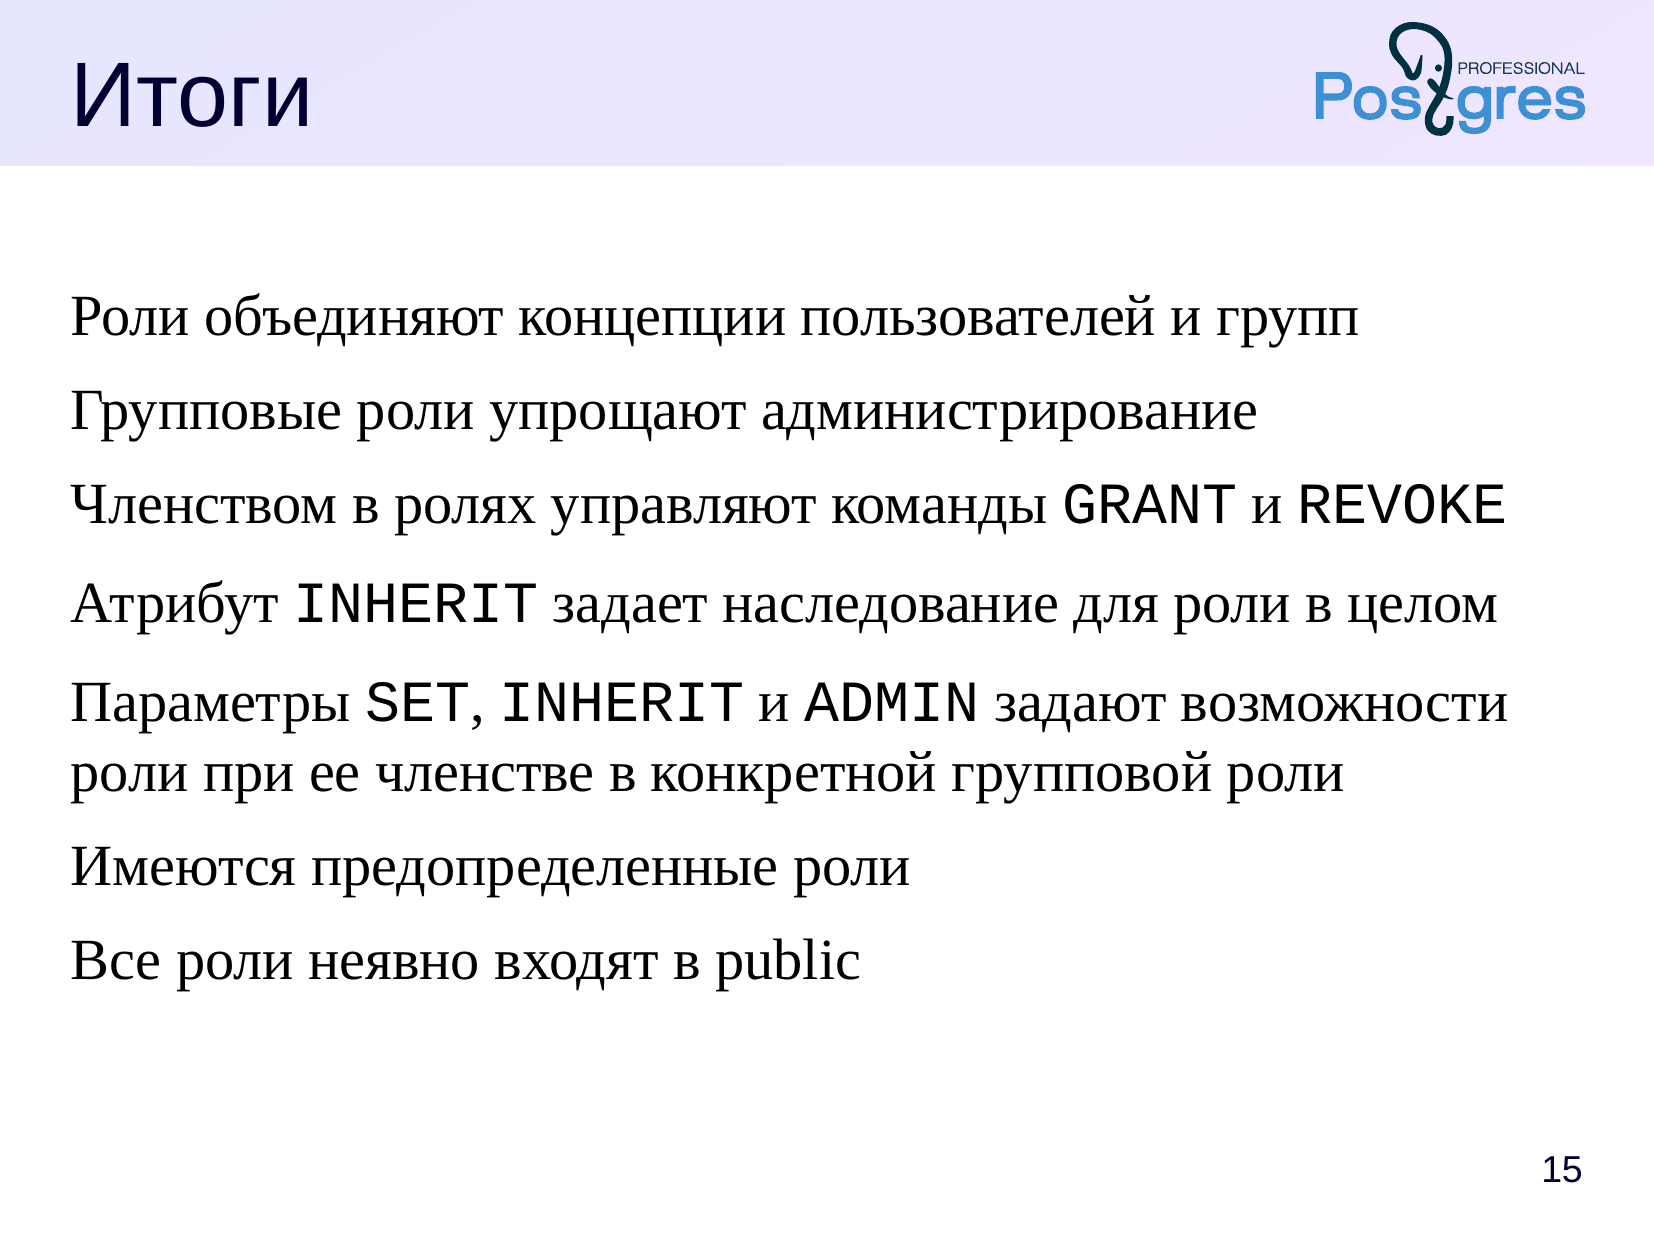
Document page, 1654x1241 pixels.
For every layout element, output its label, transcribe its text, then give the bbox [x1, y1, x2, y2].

list Роли объединяют концепции пользователей и групп Групповые роли упрощают администрирование Членством в ролях управляют команды GRANT и REVOKE Атрибут INHERIT задает наследование для роли в целом Параметры SET, INHERIT и ADMIN задают возможности роли при ее членстве в конкретной групповой роли Имеются предопределенные роли Все роли неявно входят в public [70, 283, 1583, 1134]
title Итоги [70, 43, 1241, 147]
